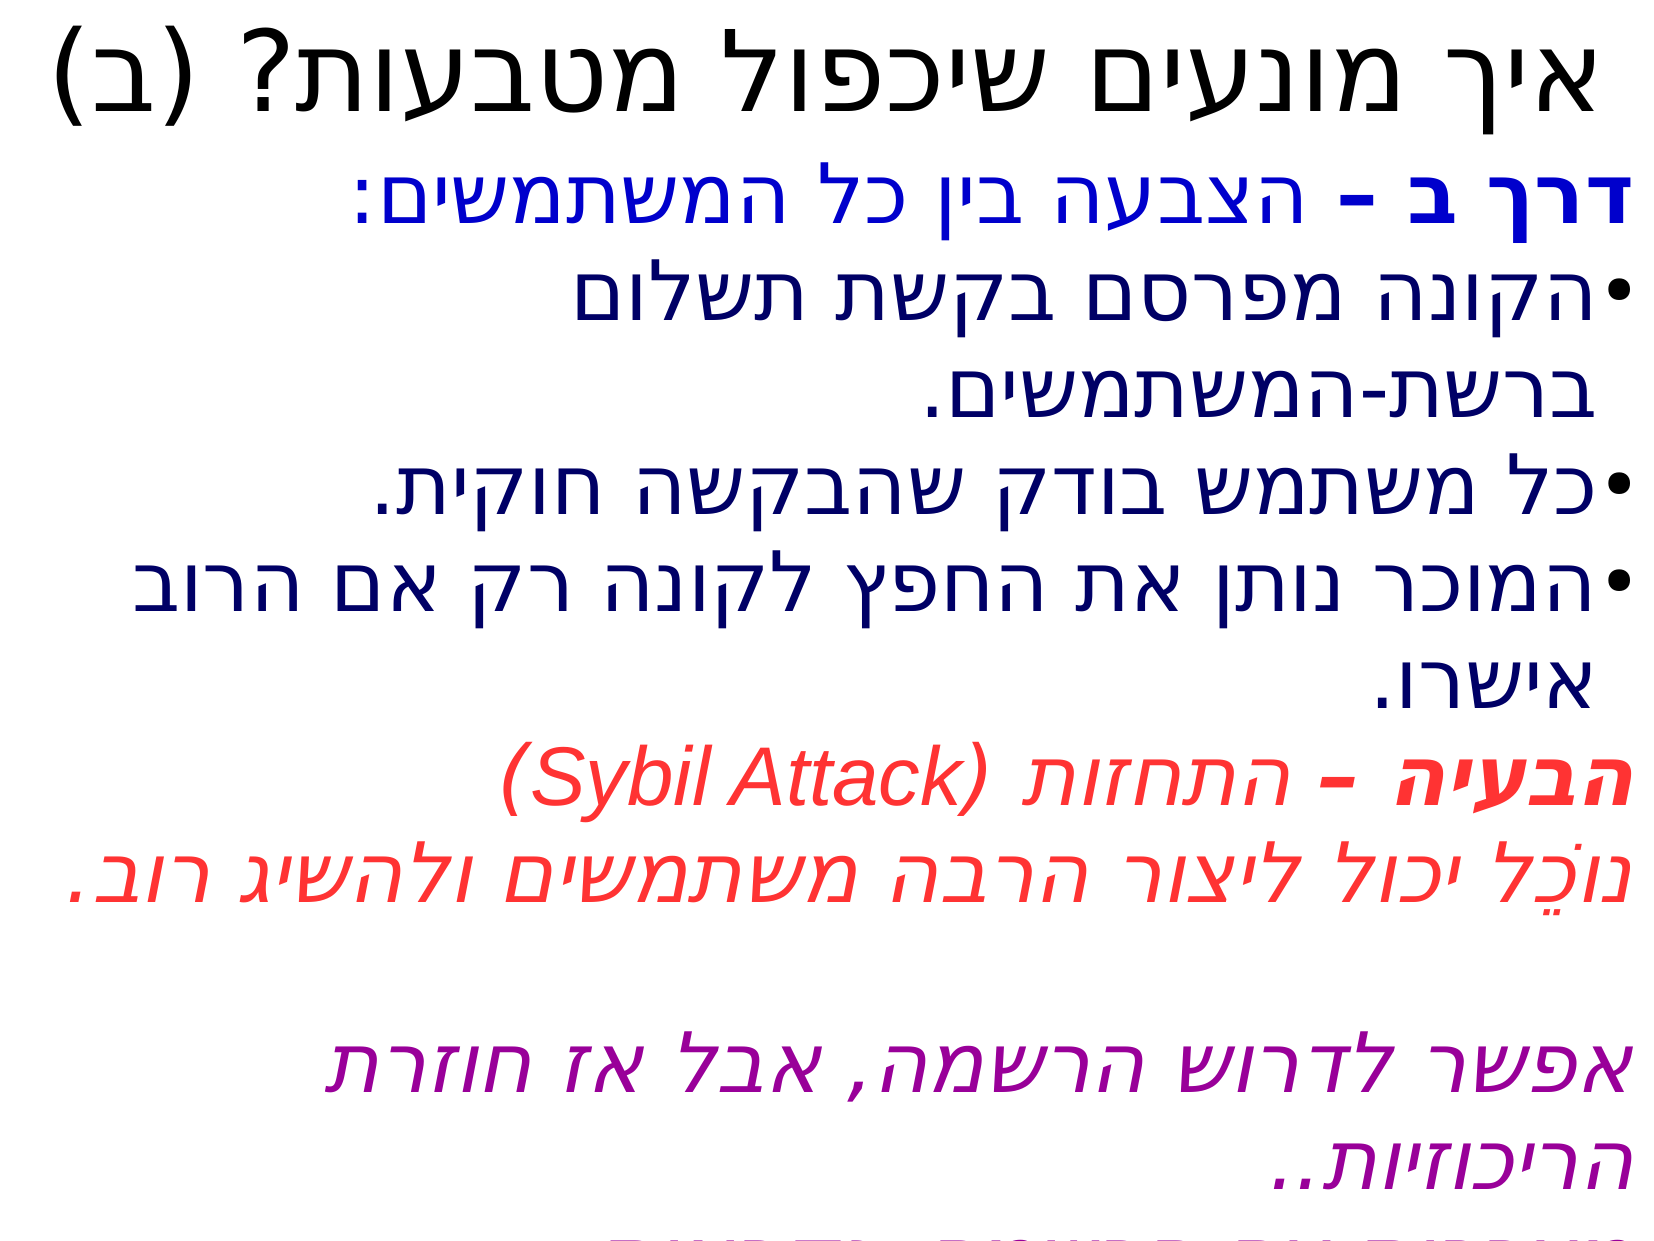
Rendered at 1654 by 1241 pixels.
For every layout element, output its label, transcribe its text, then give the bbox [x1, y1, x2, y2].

text_box דרך ב – הצבעה בין כל המשתמשים: הקונה מפרסם בקשת תשלום ברשת-המשתמשים. כל משתמש בודק שהבקשה חוקית. המוכר נותן את החפץ לקונה רק אם הרוב אישרו. הבעיה – התחזות (Sybil Attack) נוֹכֵל יכול ליצור הרבה משתמשים ולהשיג רוב. אפשר לדרוש הרשמה, אבל אז חוזרת הריכוזיות.. מערכות עם הרשמה נקראות permissioned. מערכות ללא הרשמה נקראות permissionless. ביטקוין היא מערכת permissionless. [0, 138, 1649, 1191]
text_box איך מונעים שיכפול מטבעות? (ב) [0, 0, 1654, 139]
